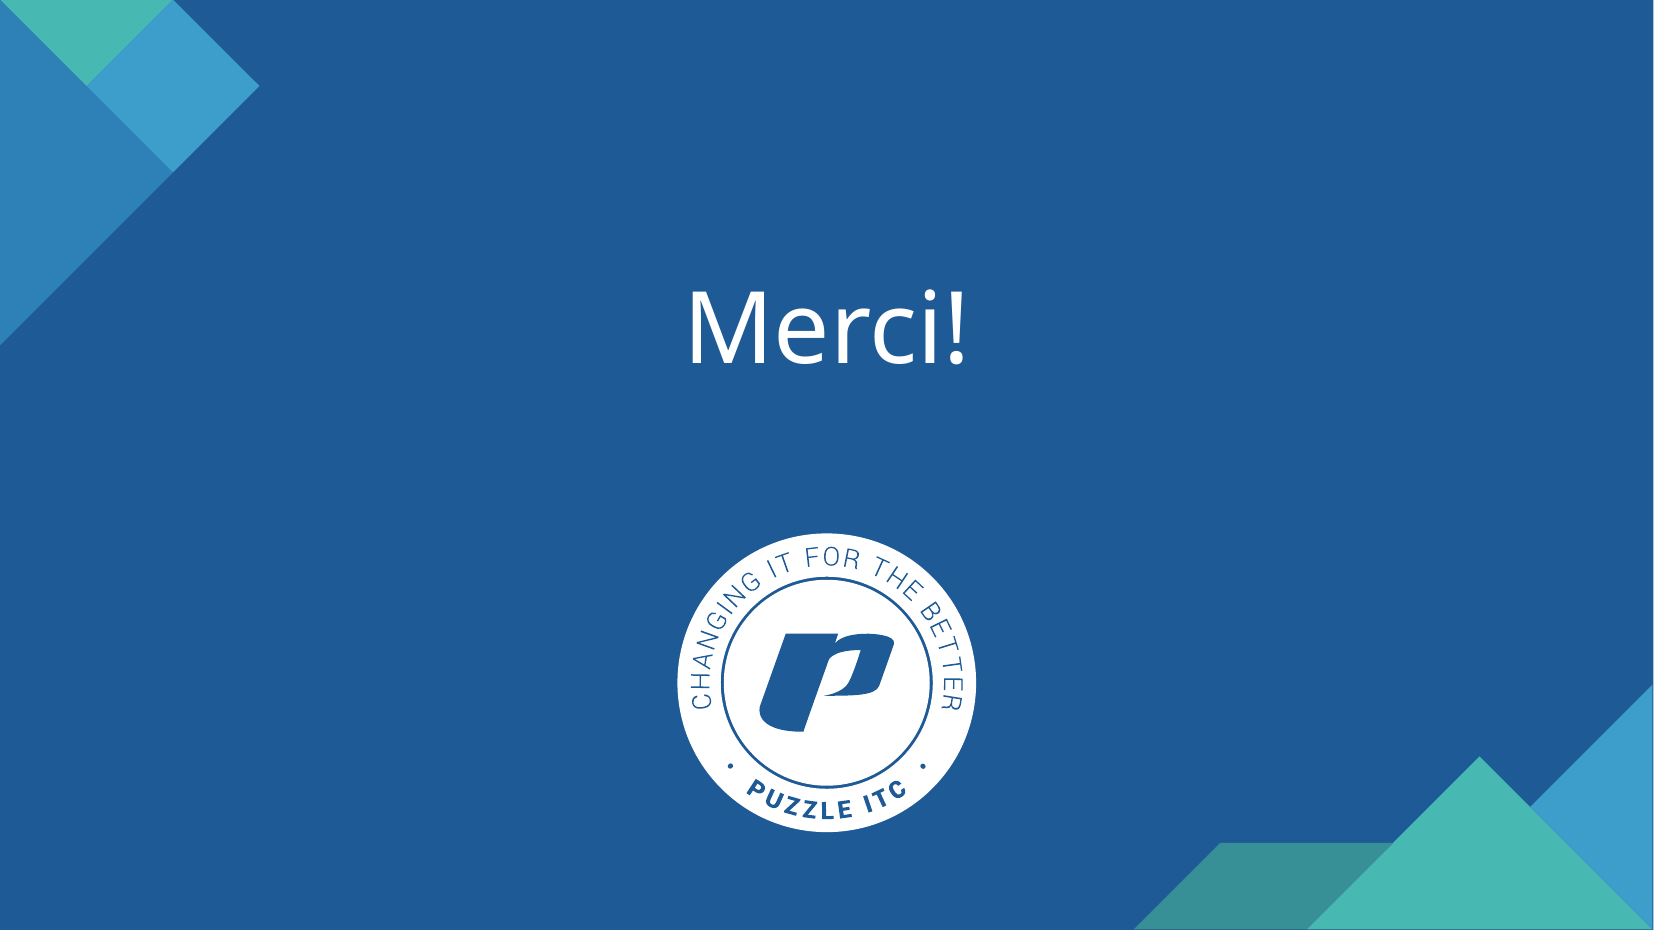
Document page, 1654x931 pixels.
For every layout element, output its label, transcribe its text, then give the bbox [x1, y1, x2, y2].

picture [677, 531, 977, 833]
title Merci! [59, 59, 1595, 591]
